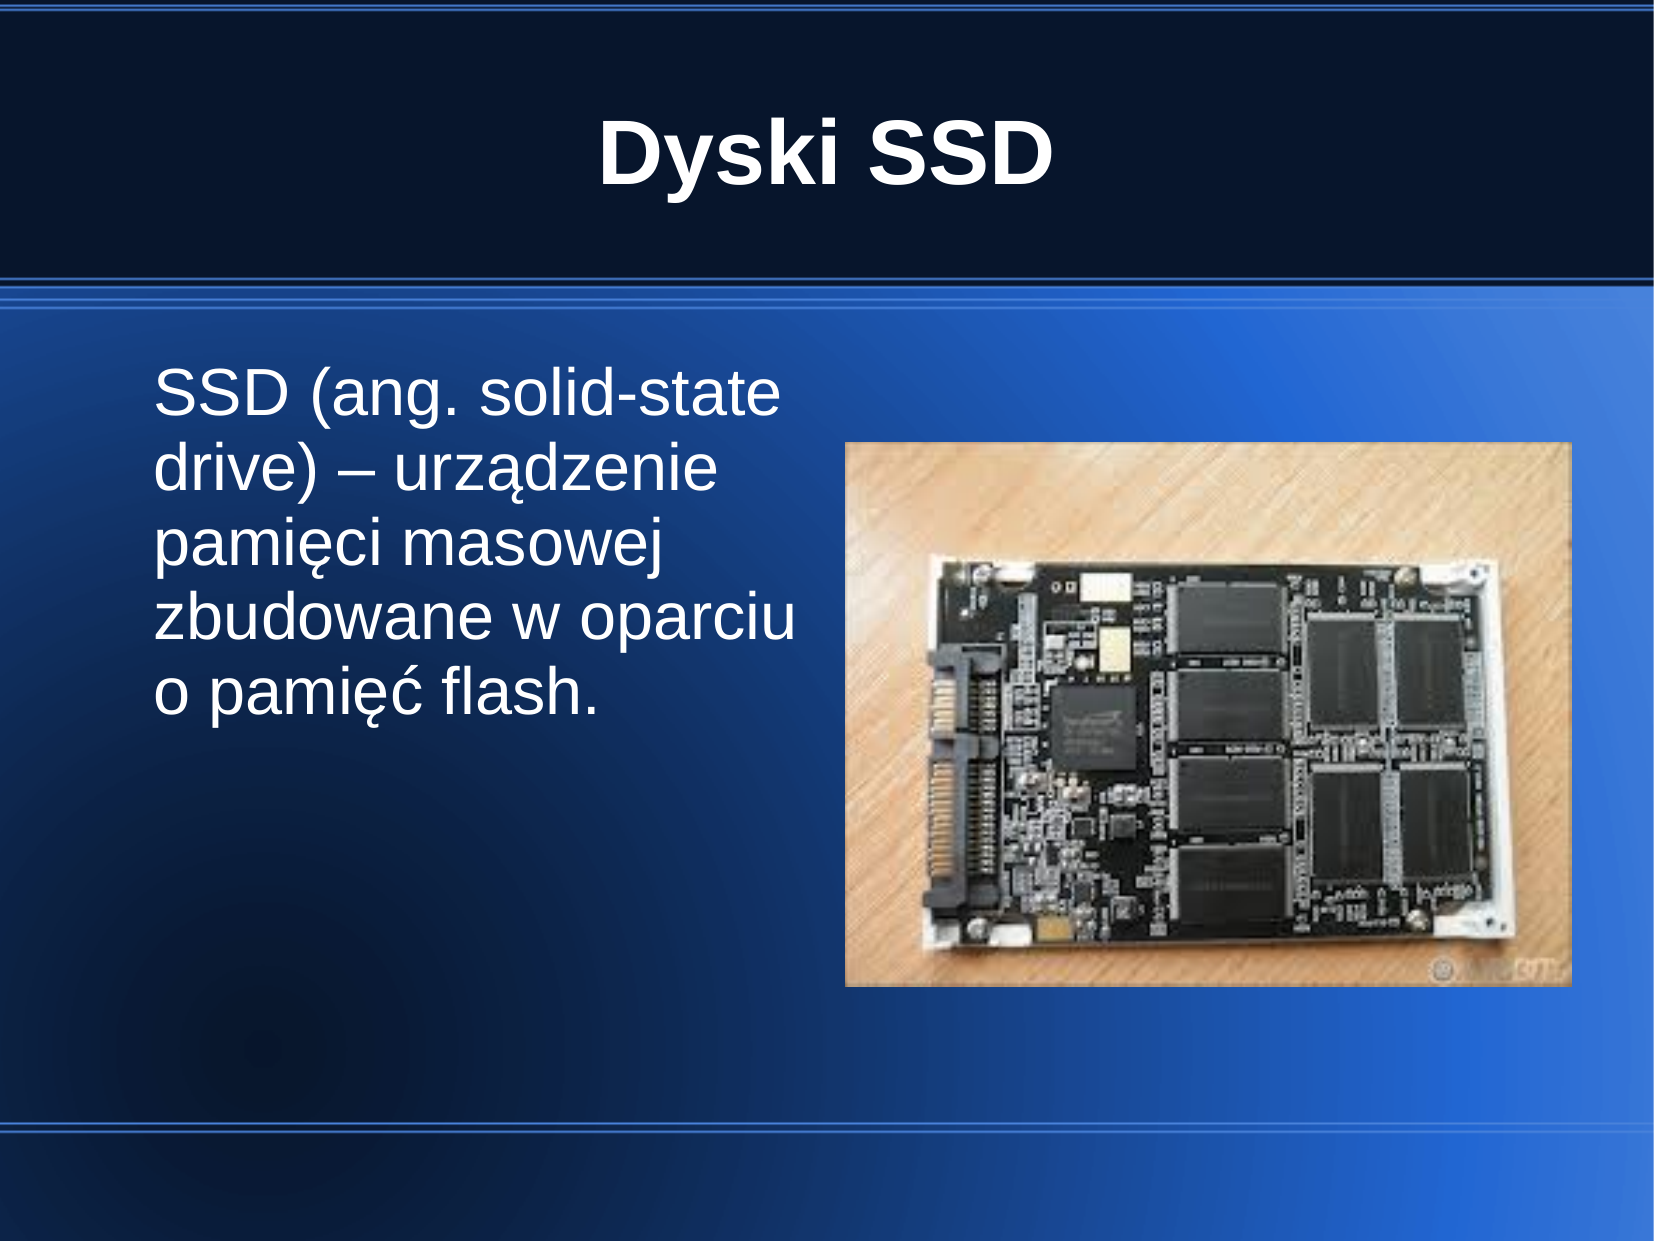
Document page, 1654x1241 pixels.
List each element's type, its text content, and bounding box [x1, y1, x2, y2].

list SSD (ang. solid-state drive) – urządzenie pamięci masowej zbudowane w oparciu o pamięć flash. [82, 355, 809, 1075]
title Dyski SSD [82, 49, 1571, 257]
picture [0, 0, 1654, 1241]
